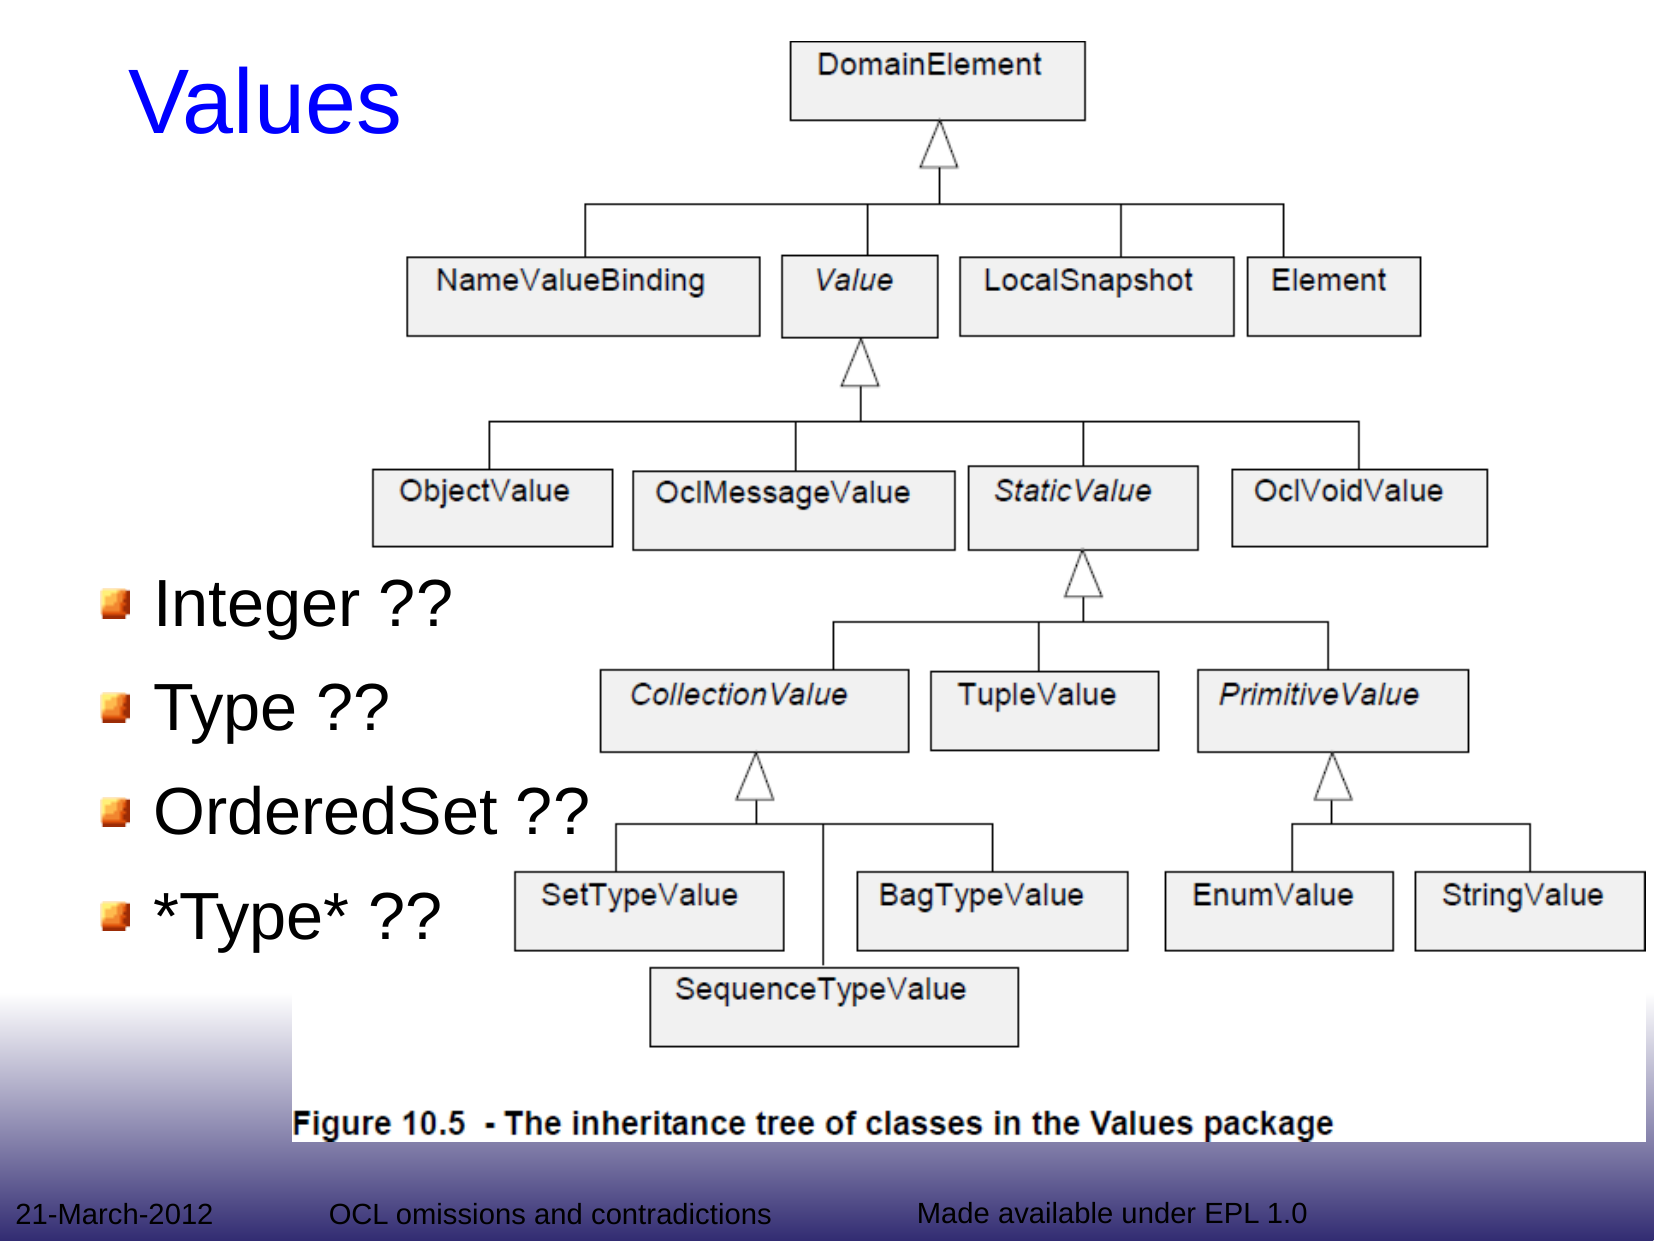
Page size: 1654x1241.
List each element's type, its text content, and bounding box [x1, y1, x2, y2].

list Integer ?? Type ?? OrderedSet ?? *Type* ?? [82, 565, 1571, 1109]
picture [292, 41, 1646, 1142]
title Values [82, 49, 448, 156]
